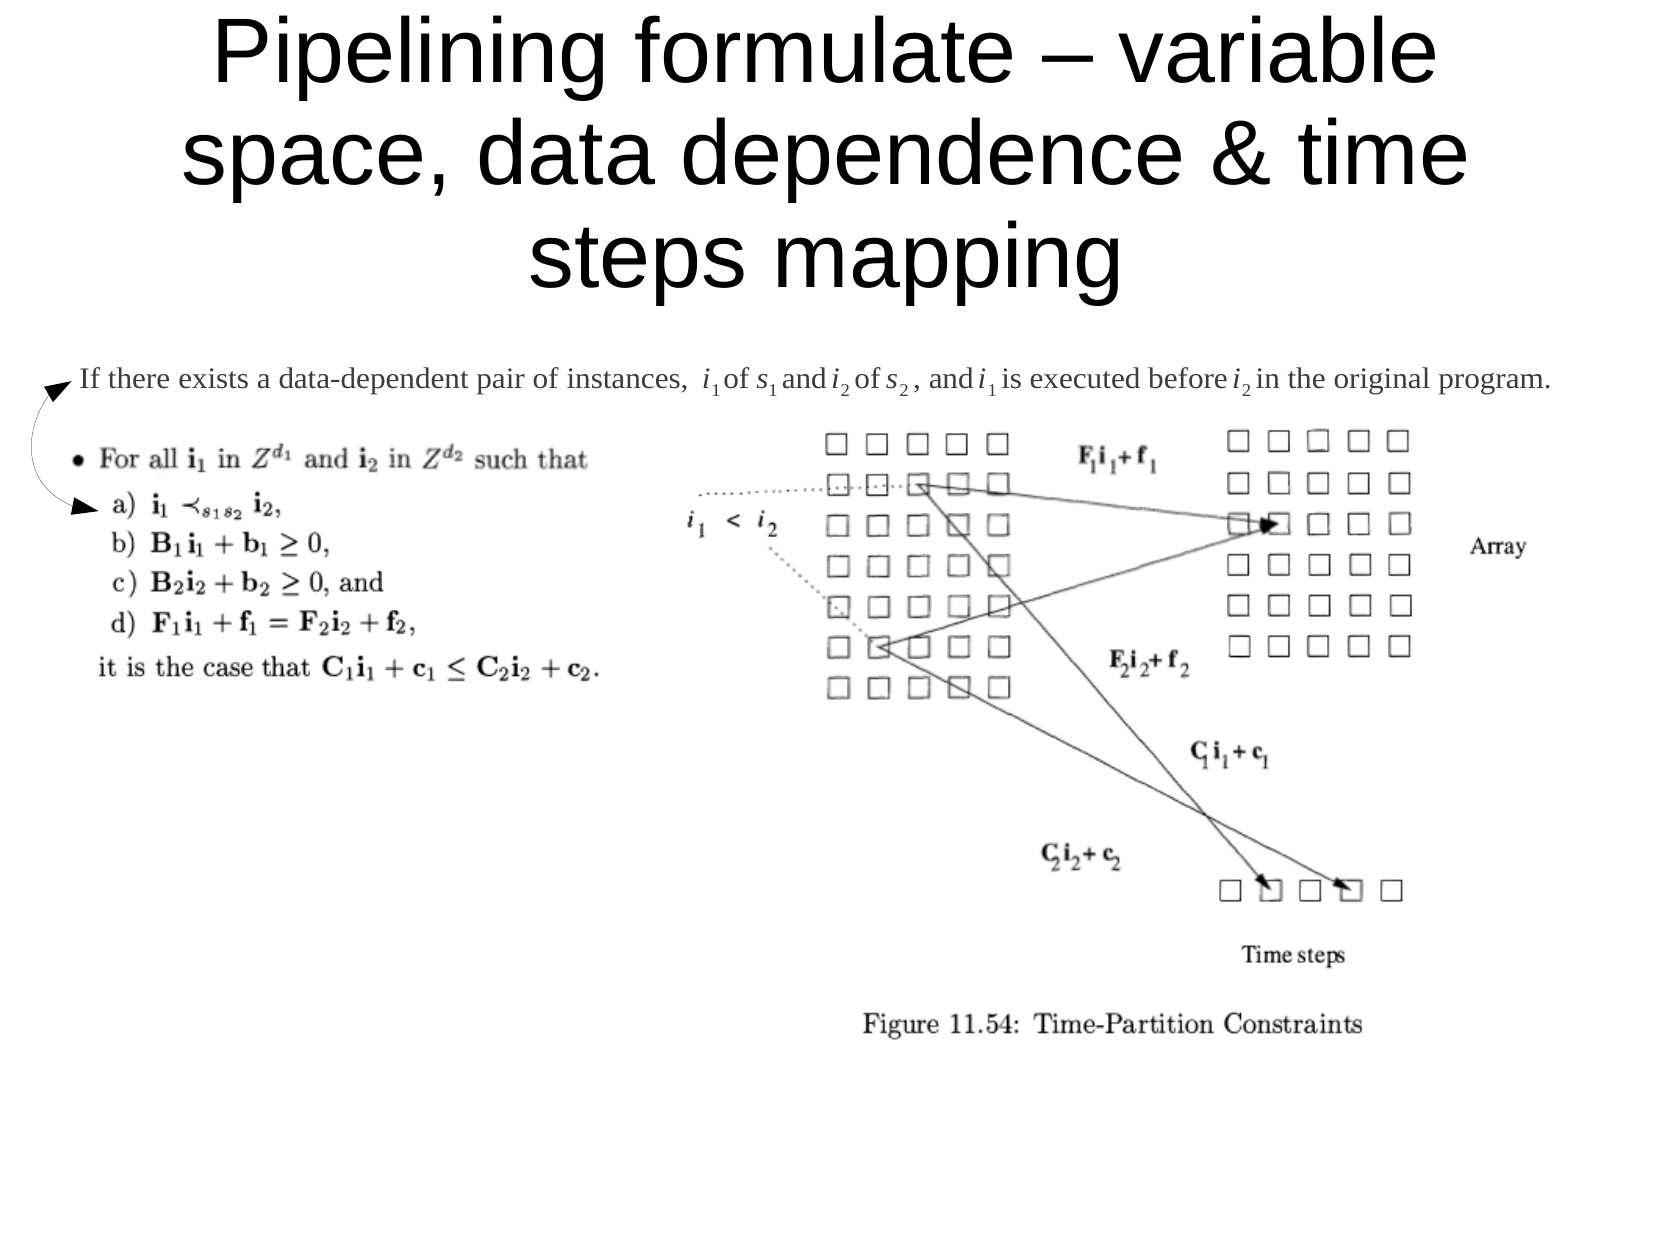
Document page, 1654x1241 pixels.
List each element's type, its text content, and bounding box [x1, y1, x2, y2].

text_box [98, 482, 139, 540]
picture [677, 407, 1534, 1046]
chart [811, 578, 930, 638]
title Pipelining formulate – variable space, data dependence & time steps mapping [82, 0, 1571, 307]
picture [60, 441, 616, 697]
chart [71, 362, 1560, 400]
